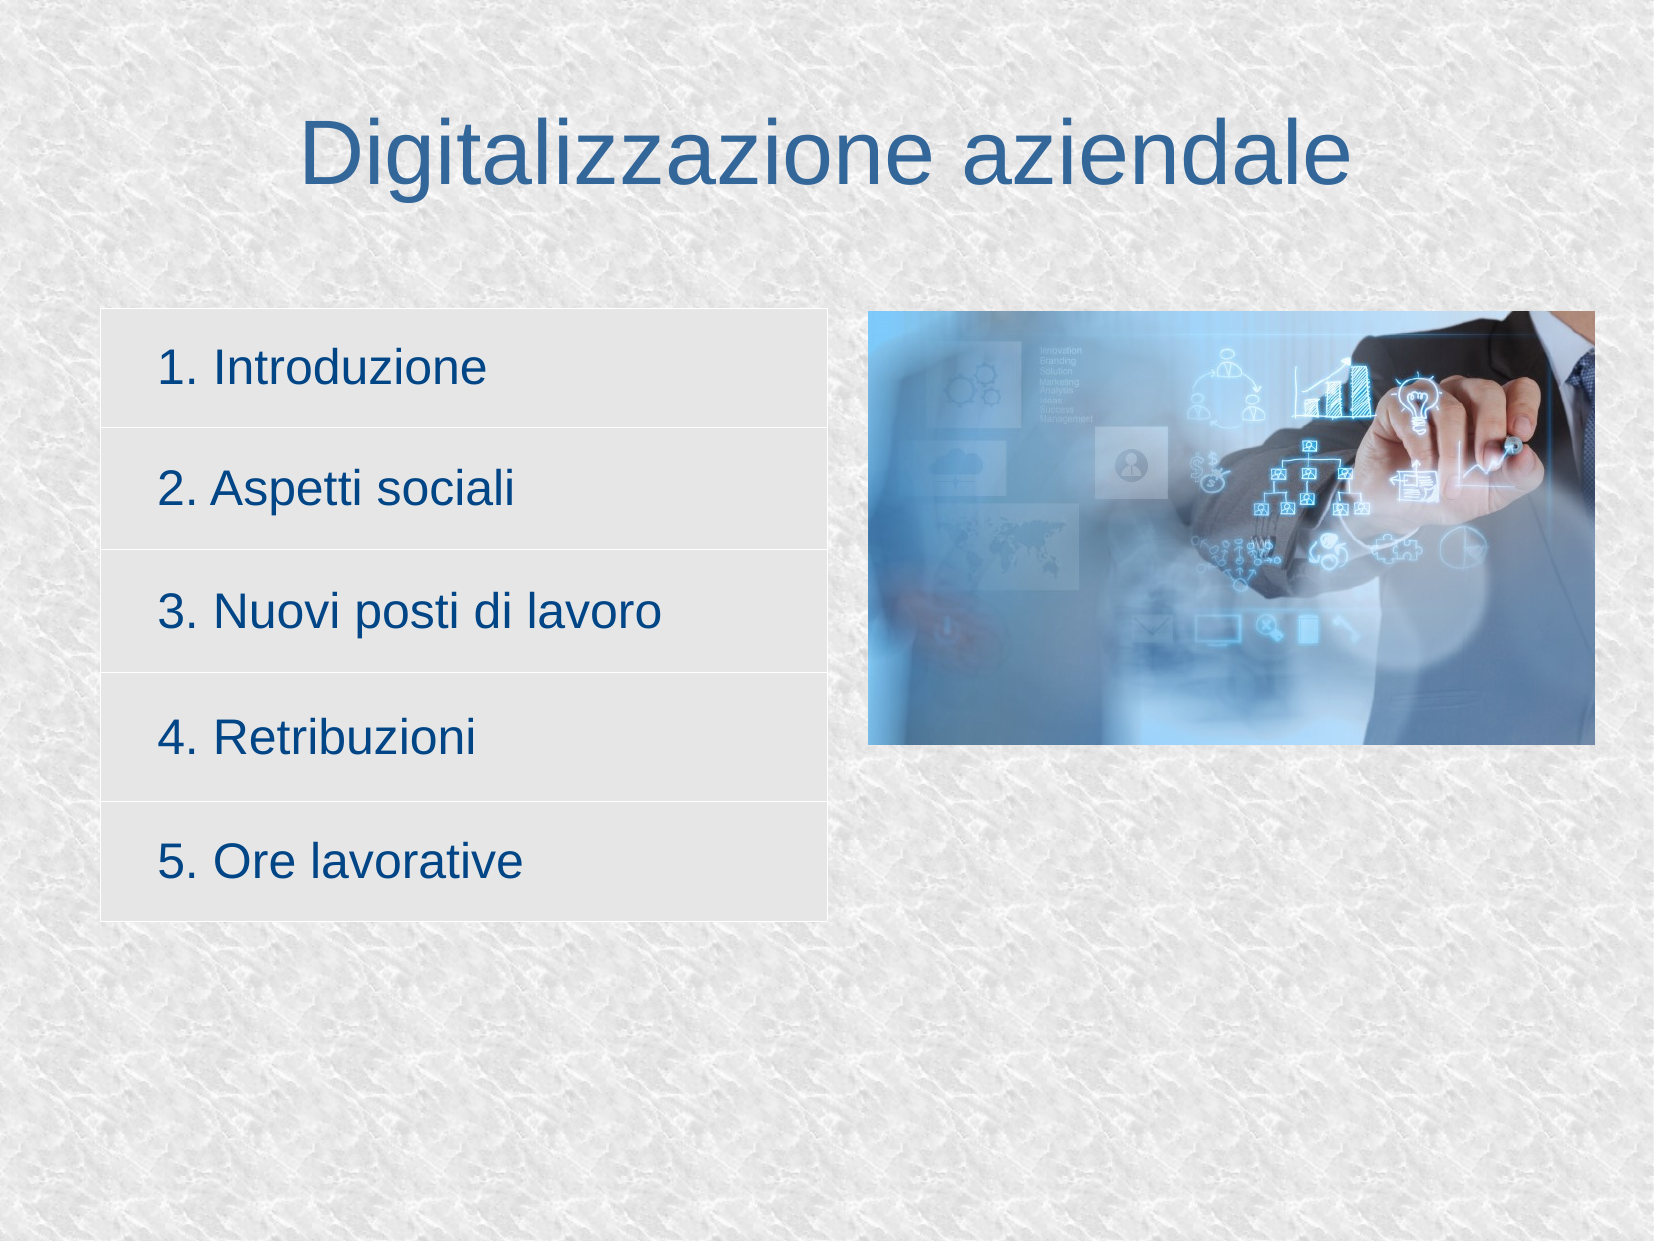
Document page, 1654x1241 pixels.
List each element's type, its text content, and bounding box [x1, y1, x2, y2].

table_cell 5. Ore lavorative [101, 802, 827, 921]
table_cell 4. Retribuzioni [101, 673, 827, 801]
table_cell 3. Nuovi posti di lavoro [101, 550, 827, 672]
picture [0, 0, 1654, 1241]
table_header 1. Introduzione [101, 309, 827, 427]
table_cell 2. Aspetti sociali [101, 428, 827, 549]
title Digitalizzazione aziendale [82, 49, 1571, 257]
